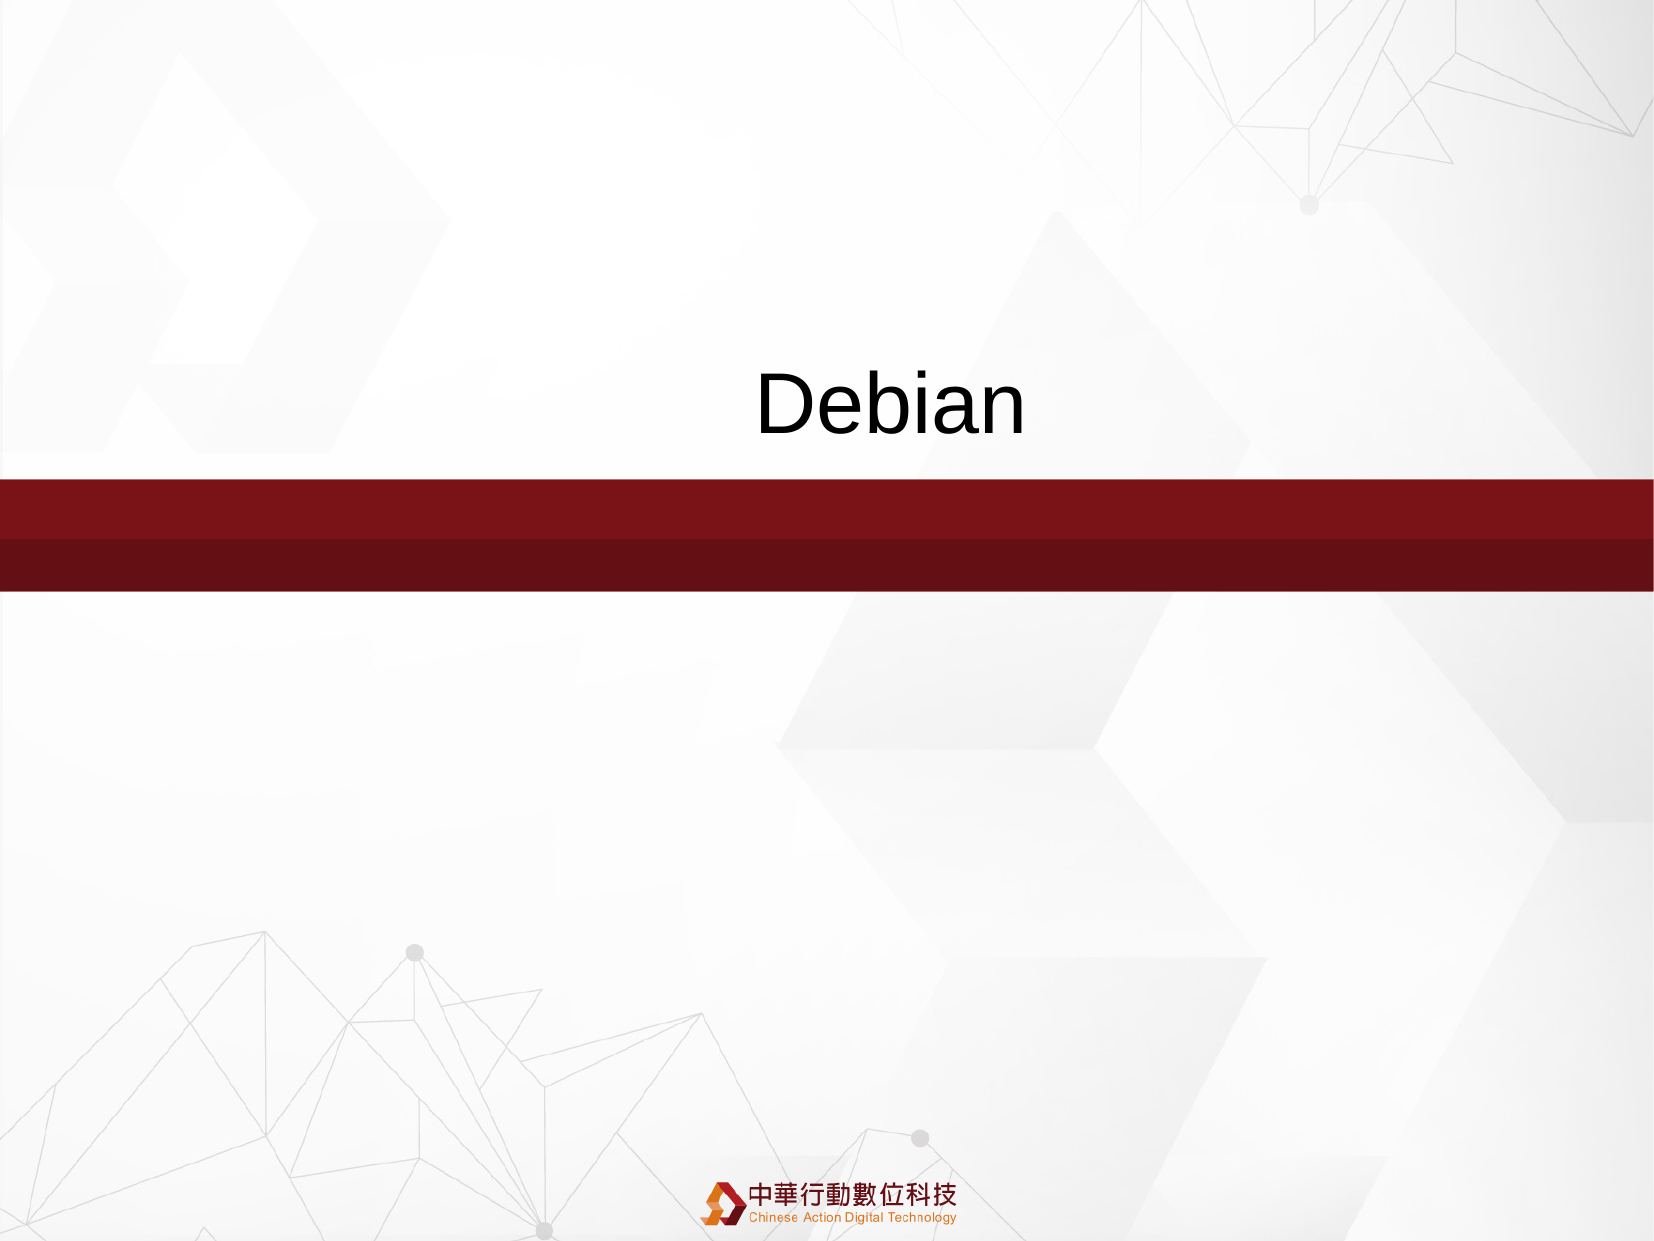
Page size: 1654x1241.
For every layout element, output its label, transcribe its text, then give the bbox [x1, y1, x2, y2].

picture [0, 0, 1654, 1241]
title Debian [146, 300, 1636, 508]
